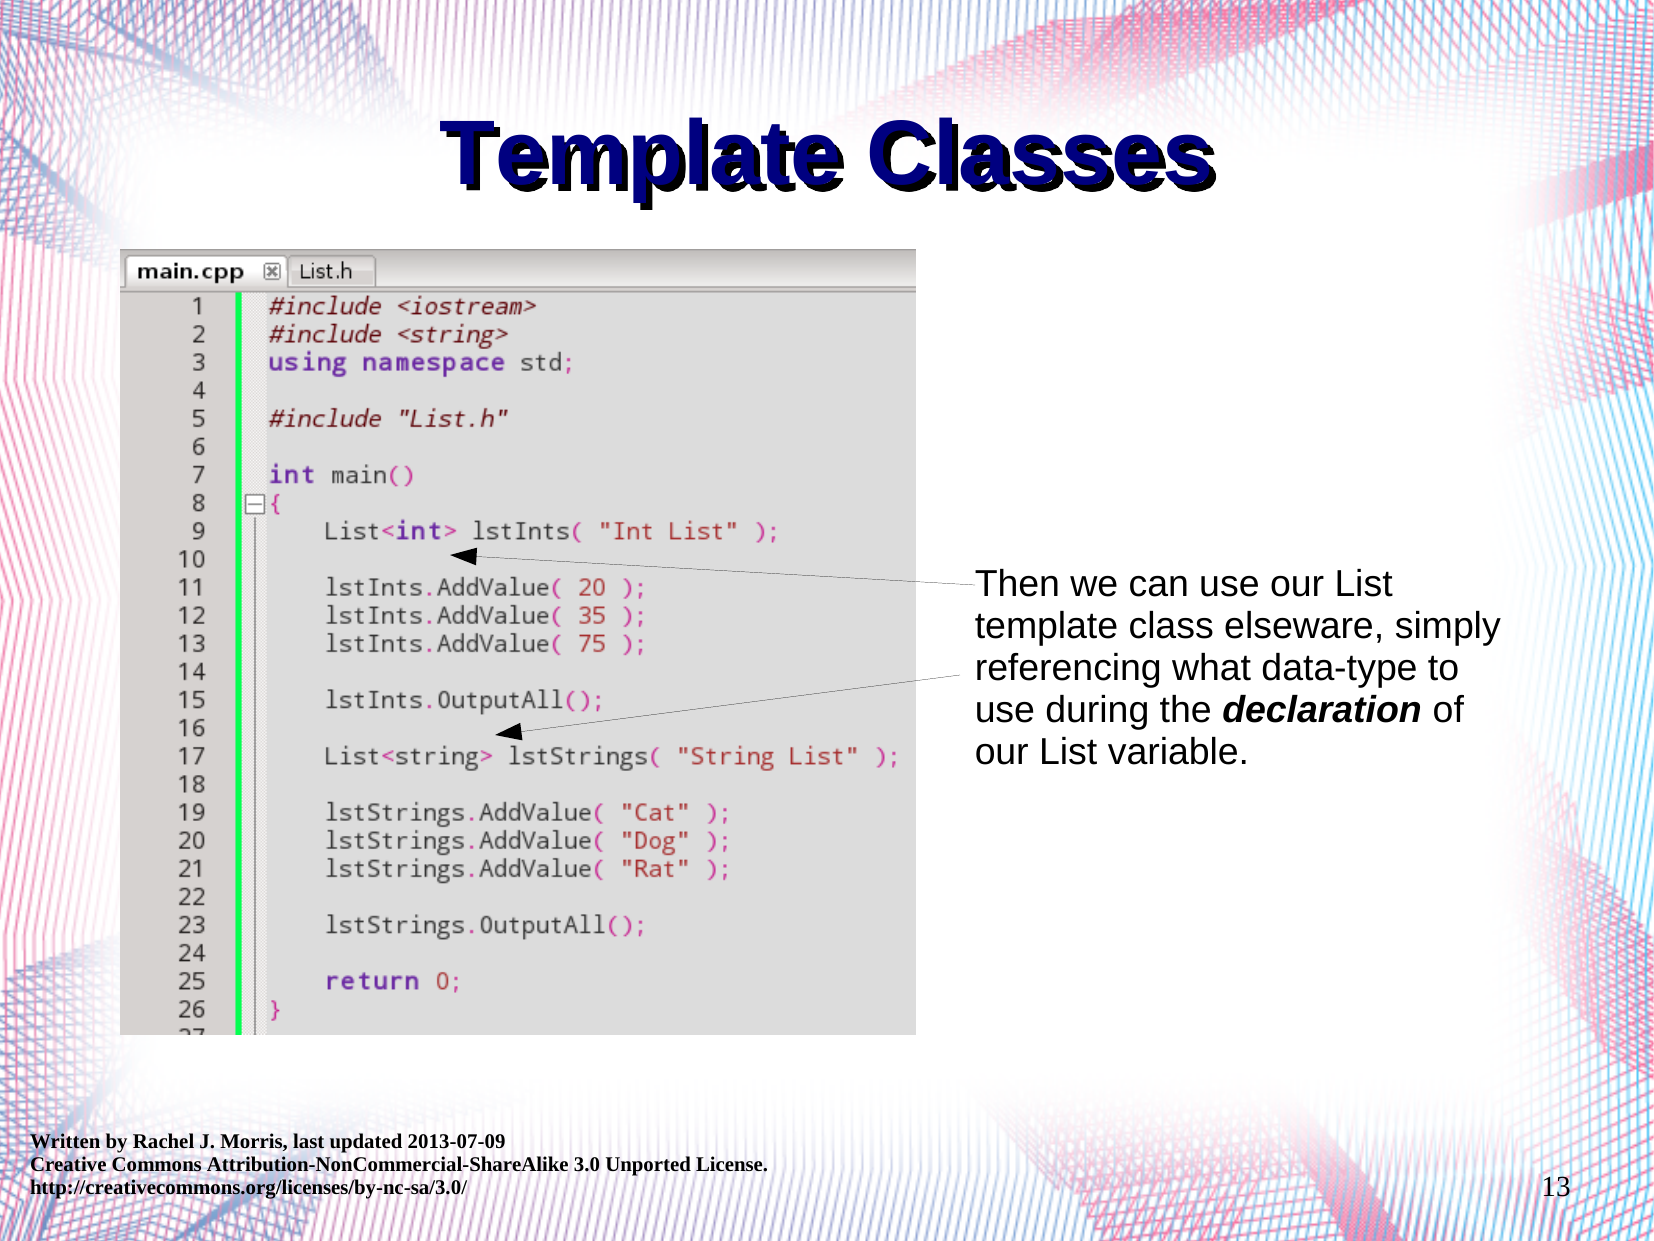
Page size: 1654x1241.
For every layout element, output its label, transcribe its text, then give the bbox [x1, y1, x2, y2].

picture [0, 0, 1654, 1241]
title Template Classes [82, 49, 1571, 257]
text_box Then we can use our List template class elseware, simply referencing what data-type to use during the declaration of our List variable. [960, 555, 1531, 781]
